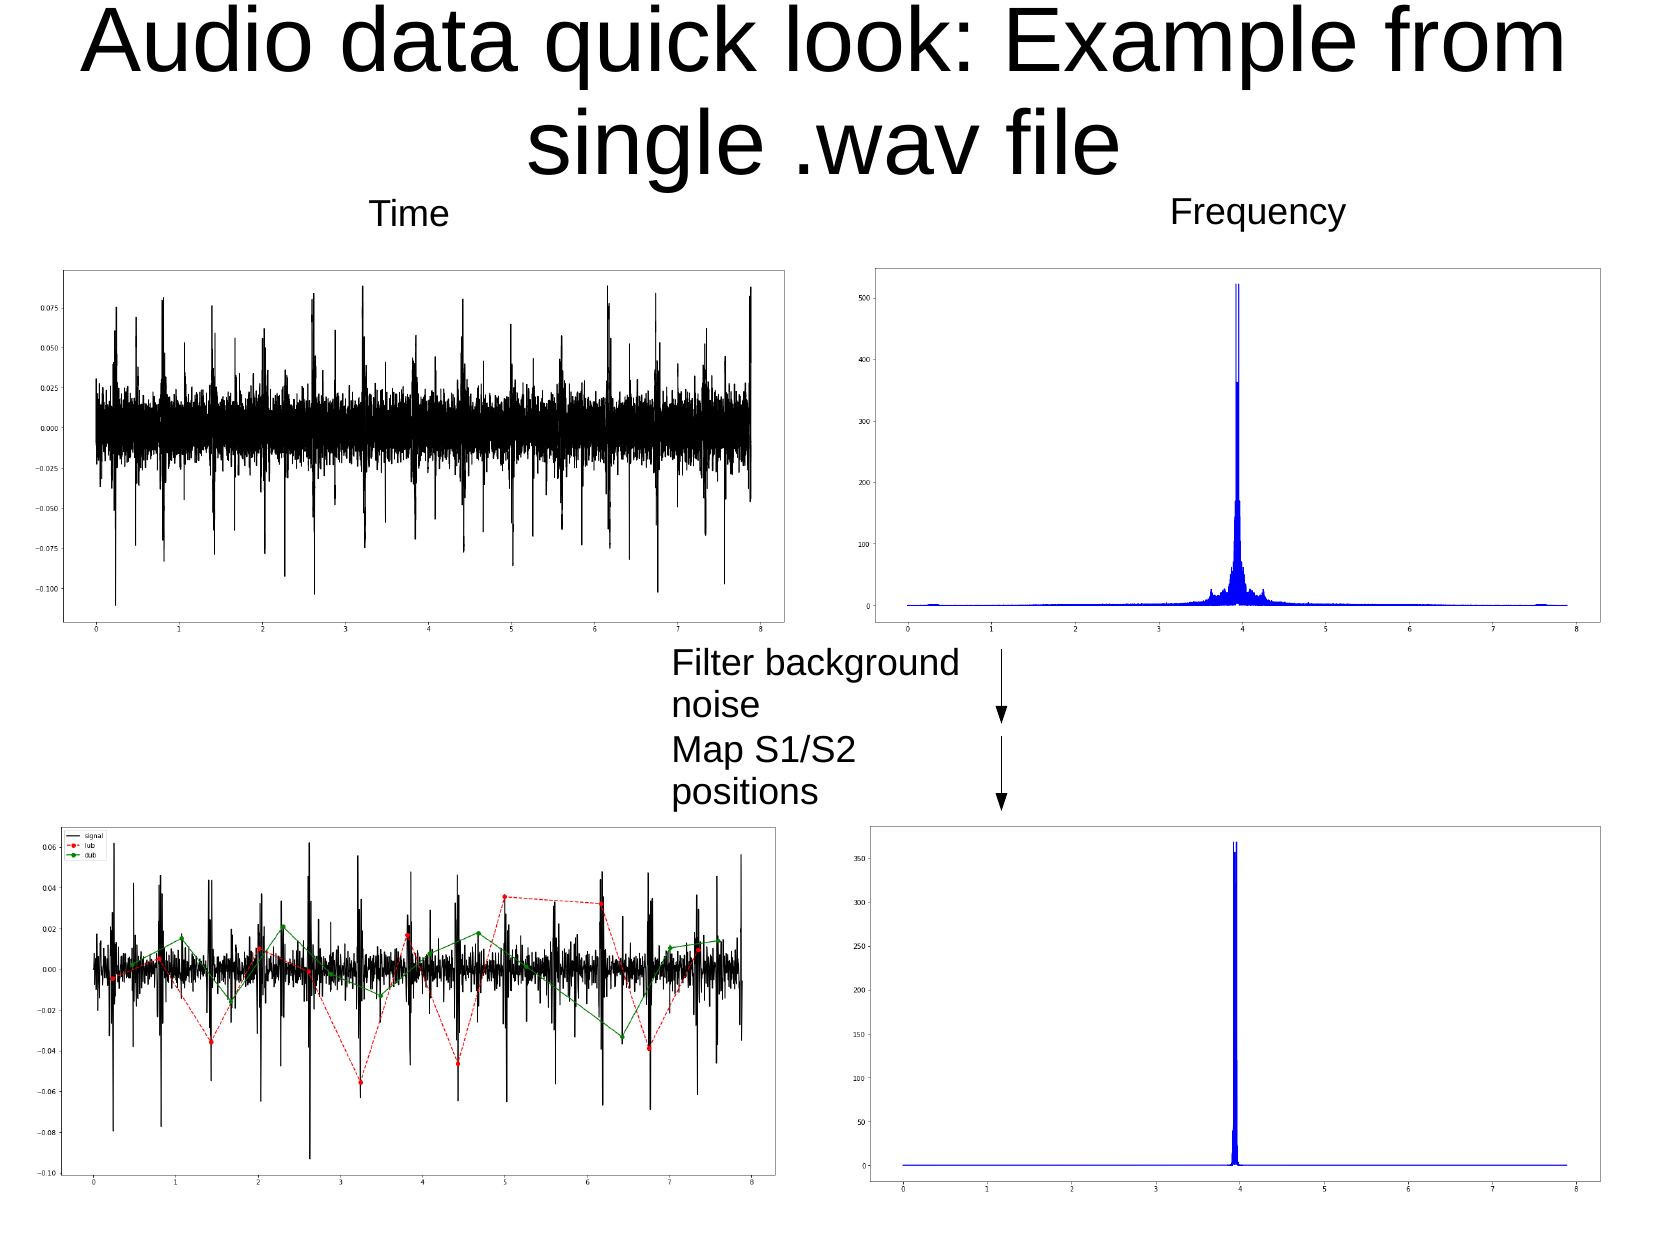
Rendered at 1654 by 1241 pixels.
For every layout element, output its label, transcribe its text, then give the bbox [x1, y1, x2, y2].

picture [853, 261, 1606, 637]
text_box Frequency [1155, 183, 1381, 256]
text_box Map S1/S2 positions [656, 721, 1030, 821]
picture [32, 820, 781, 1190]
text_box Time [353, 185, 466, 243]
text_box Filter background noise [656, 633, 1059, 775]
picture [30, 263, 790, 637]
picture [848, 819, 1606, 1197]
title Audio data quick look: Example from single .wav file [0, 0, 1651, 196]
